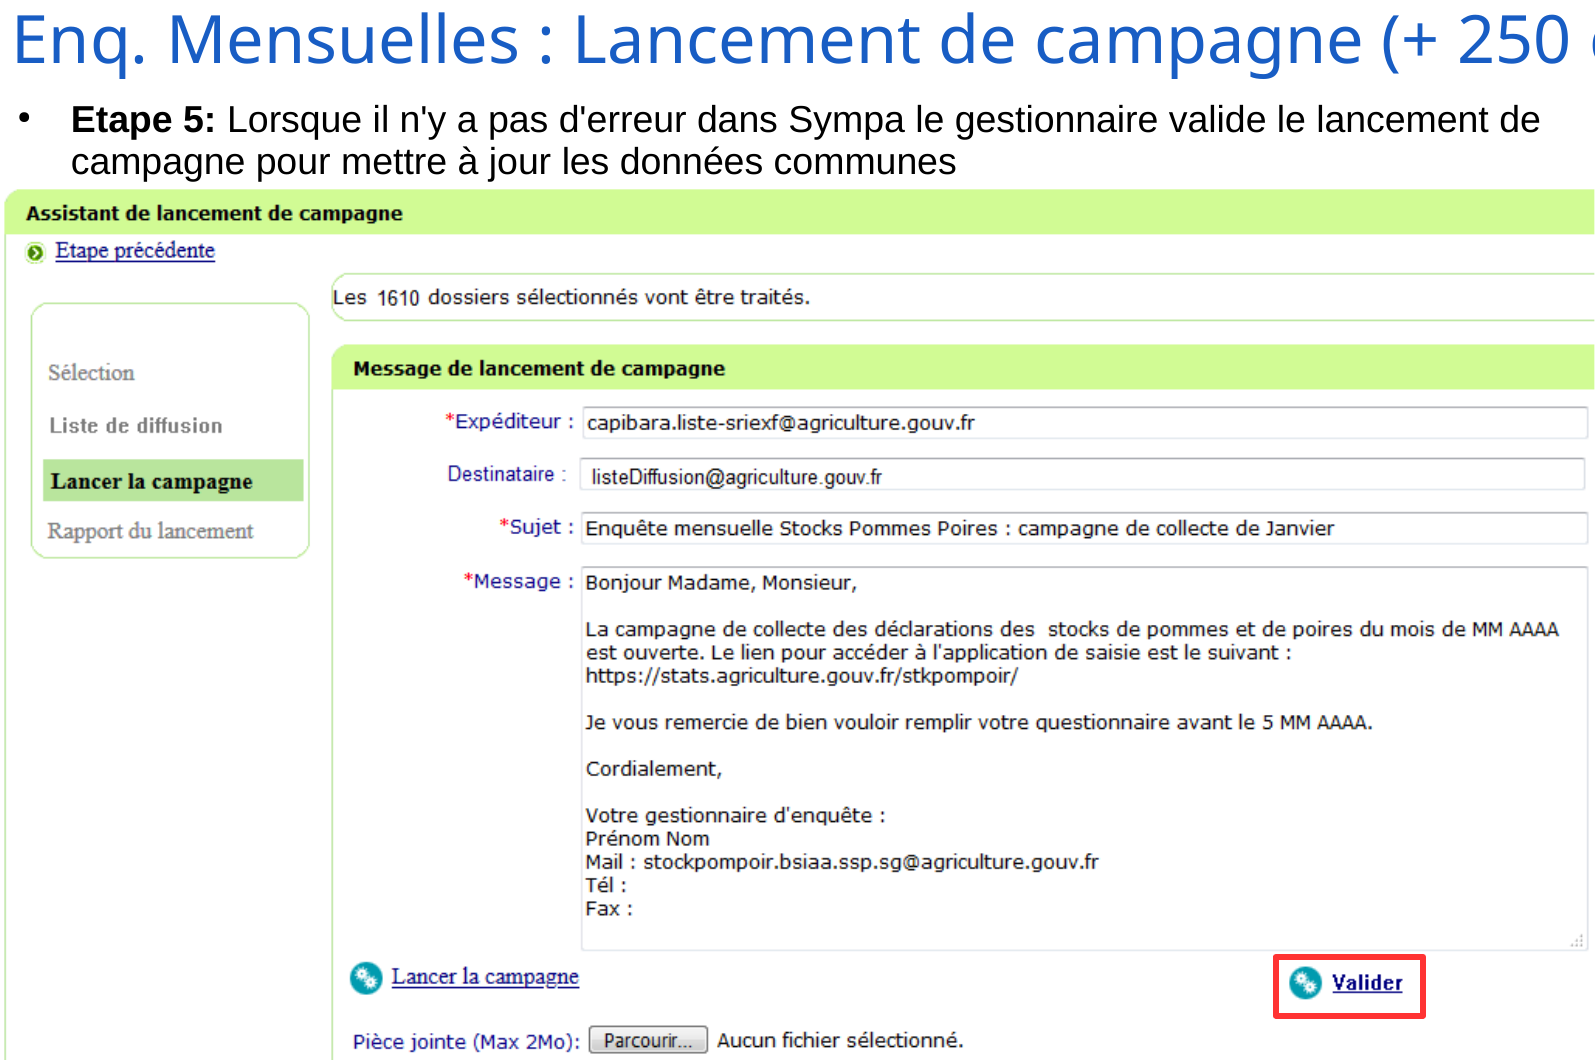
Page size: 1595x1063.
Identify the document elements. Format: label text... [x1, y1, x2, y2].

text_box [1275, 956, 1424, 1016]
title Enq. Mensuelles : Lancement de campagne (+ 250 quest) [11, 7, 1595, 83]
list Etape 5: Lorsque il n'y a pas d'erreur dans Sympa le gestionnaire valide le lancement de campagne pour mettre à jour les données communes [0, 98, 1565, 832]
picture [0, 188, 1595, 1060]
